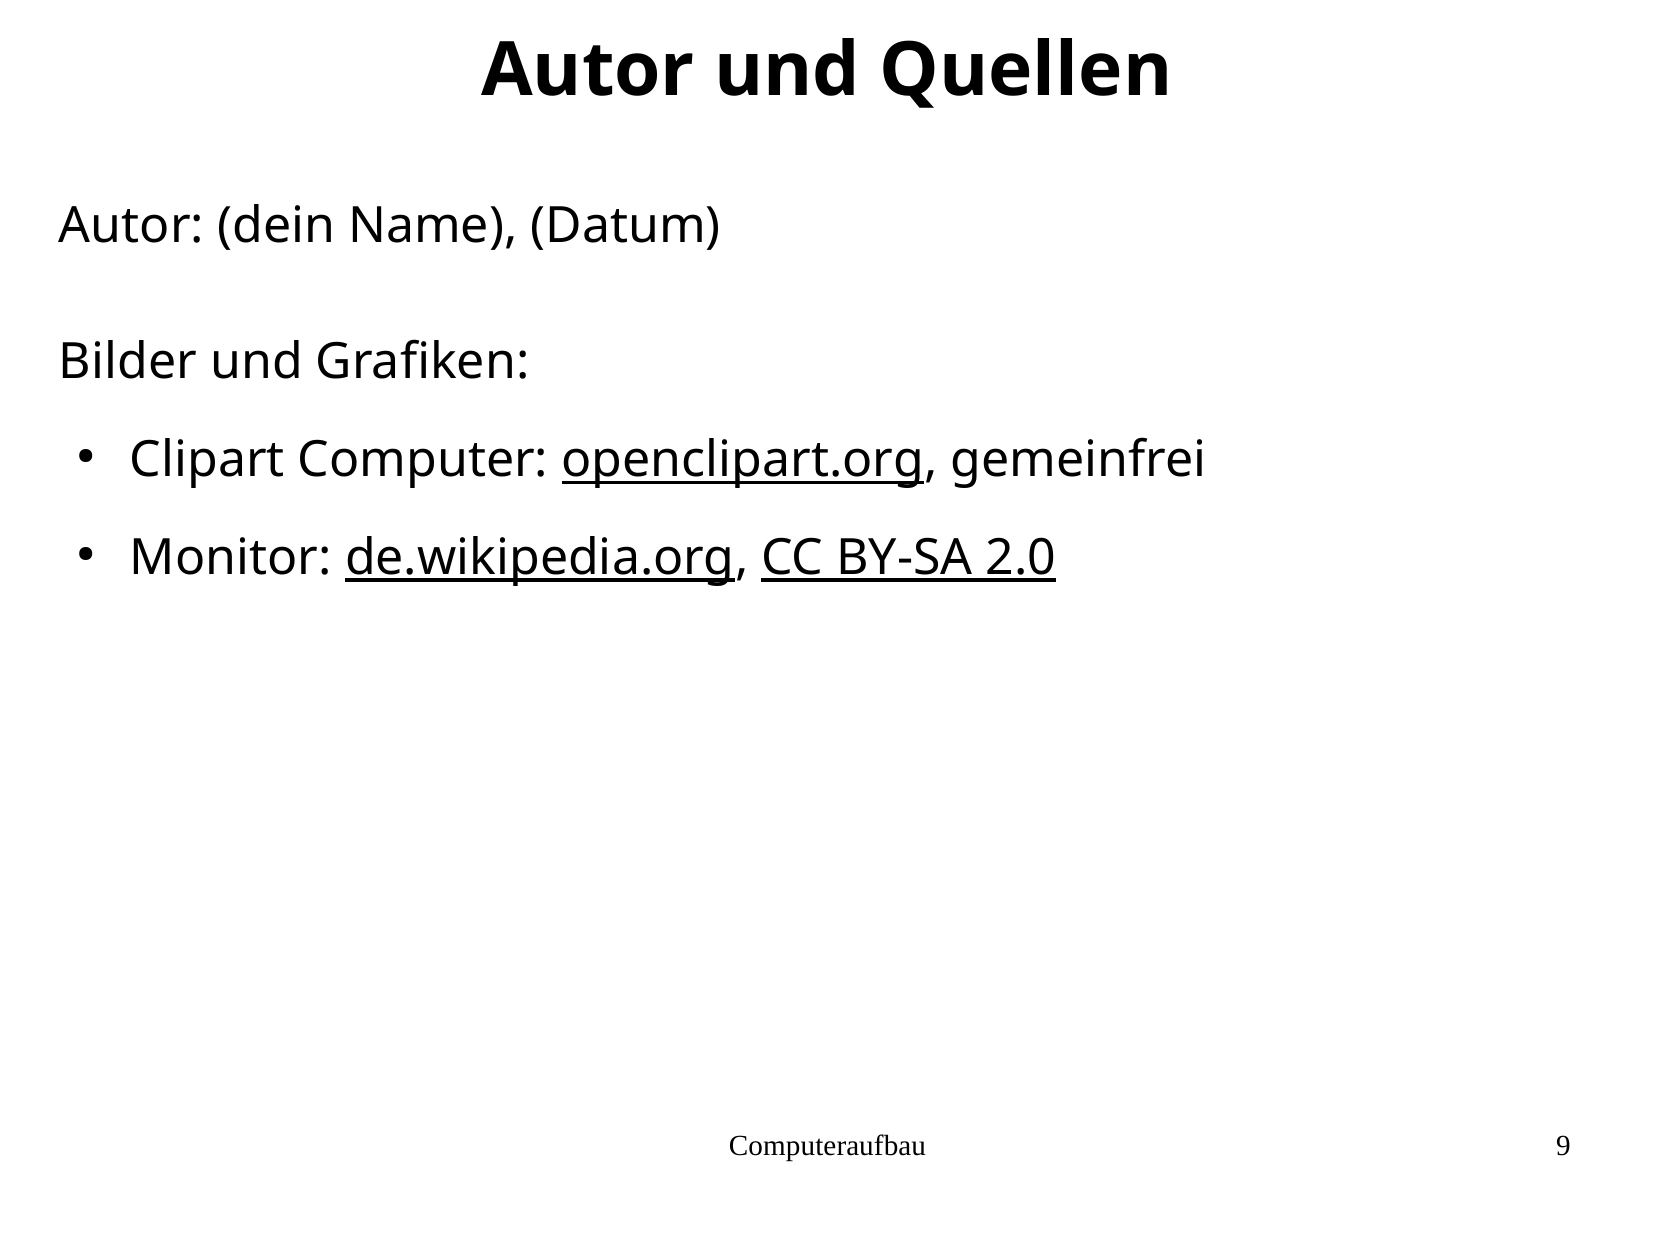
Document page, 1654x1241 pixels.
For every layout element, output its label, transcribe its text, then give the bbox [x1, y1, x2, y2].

list Autor: (dein Name), (Datum) Bilder und Grafiken: Clipart Computer: openclipart.org, gemeinfrei Monitor: de.wikipedia.org, CC BY-SA 2.0 [59, 188, 1583, 1146]
title Autor und Quellen [82, 13, 1571, 119]
